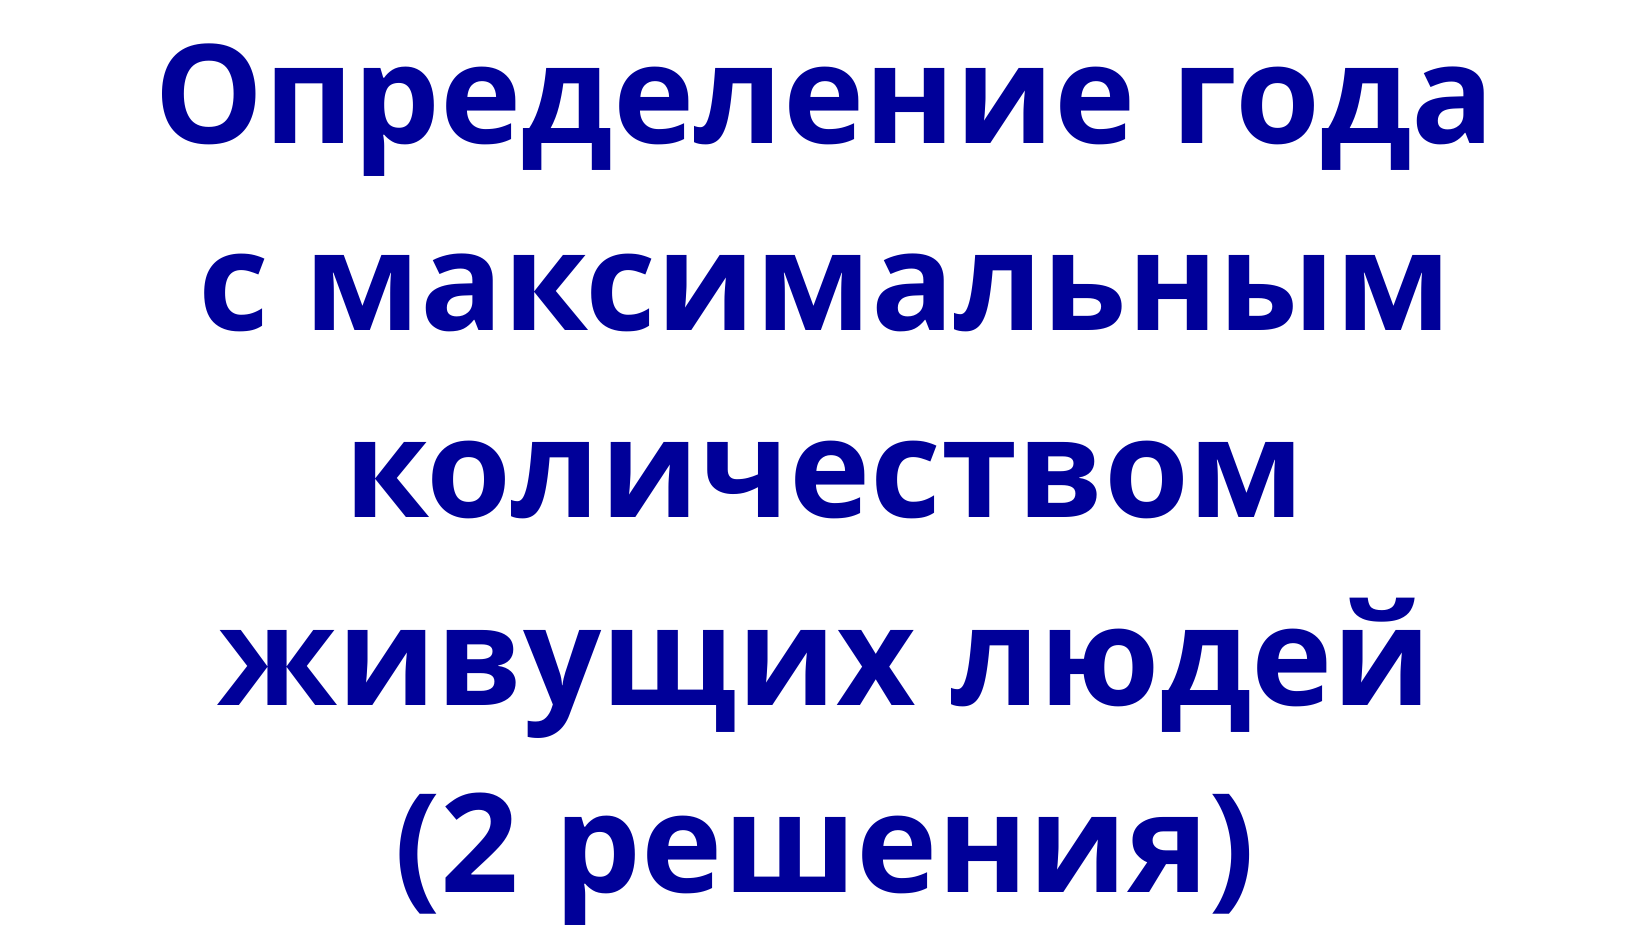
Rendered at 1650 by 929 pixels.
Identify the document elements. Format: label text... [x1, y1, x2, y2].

subtitle Определение года с максимальным количеством живущих людей (2 решения) [0, 0, 1650, 929]
